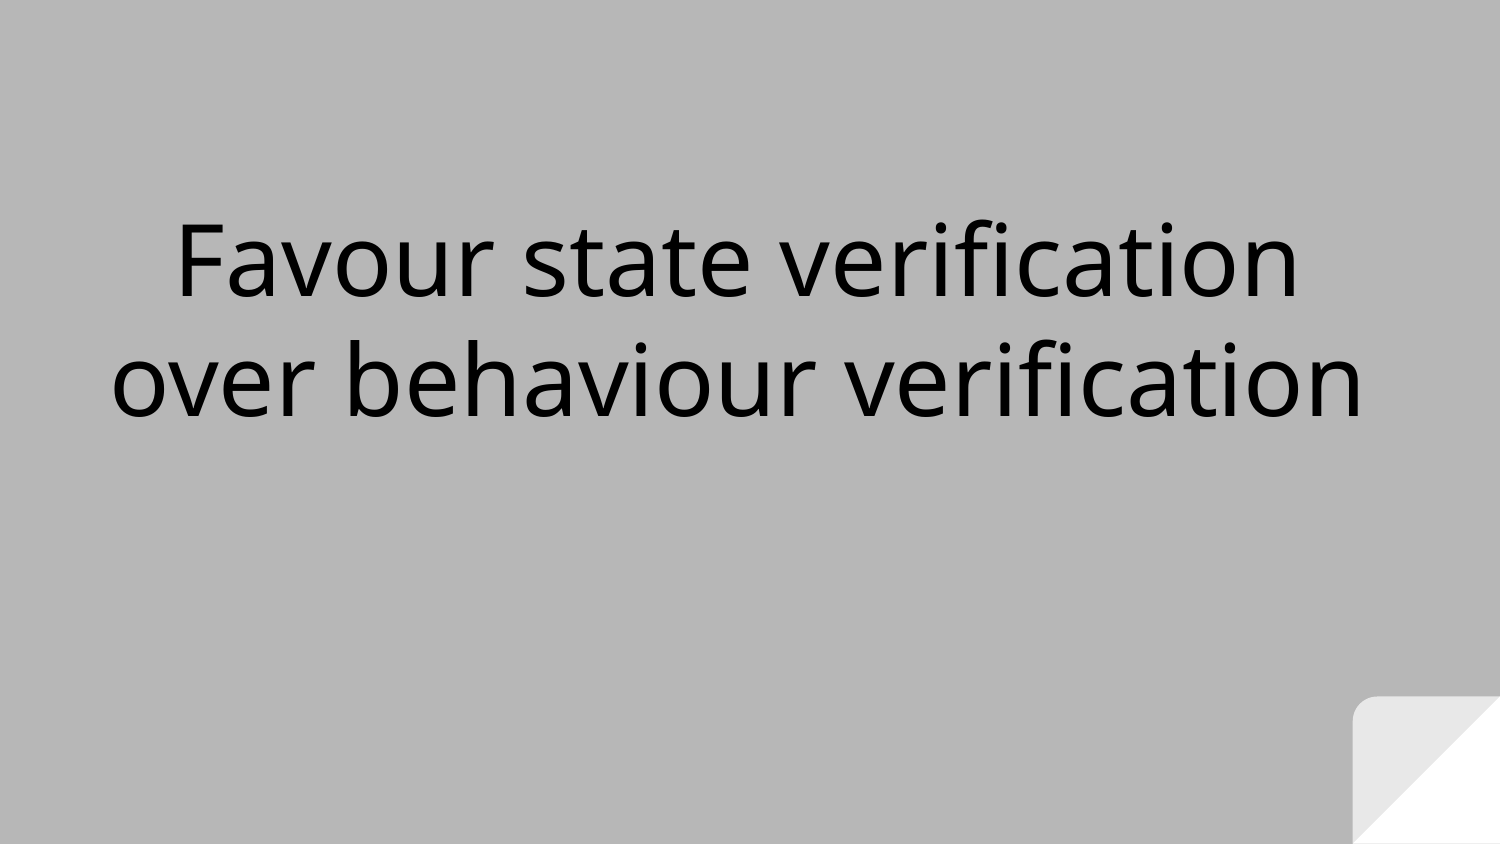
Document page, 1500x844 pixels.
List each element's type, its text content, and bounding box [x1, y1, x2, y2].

title Favour state verification over behaviour verification [64, 201, 1413, 452]
